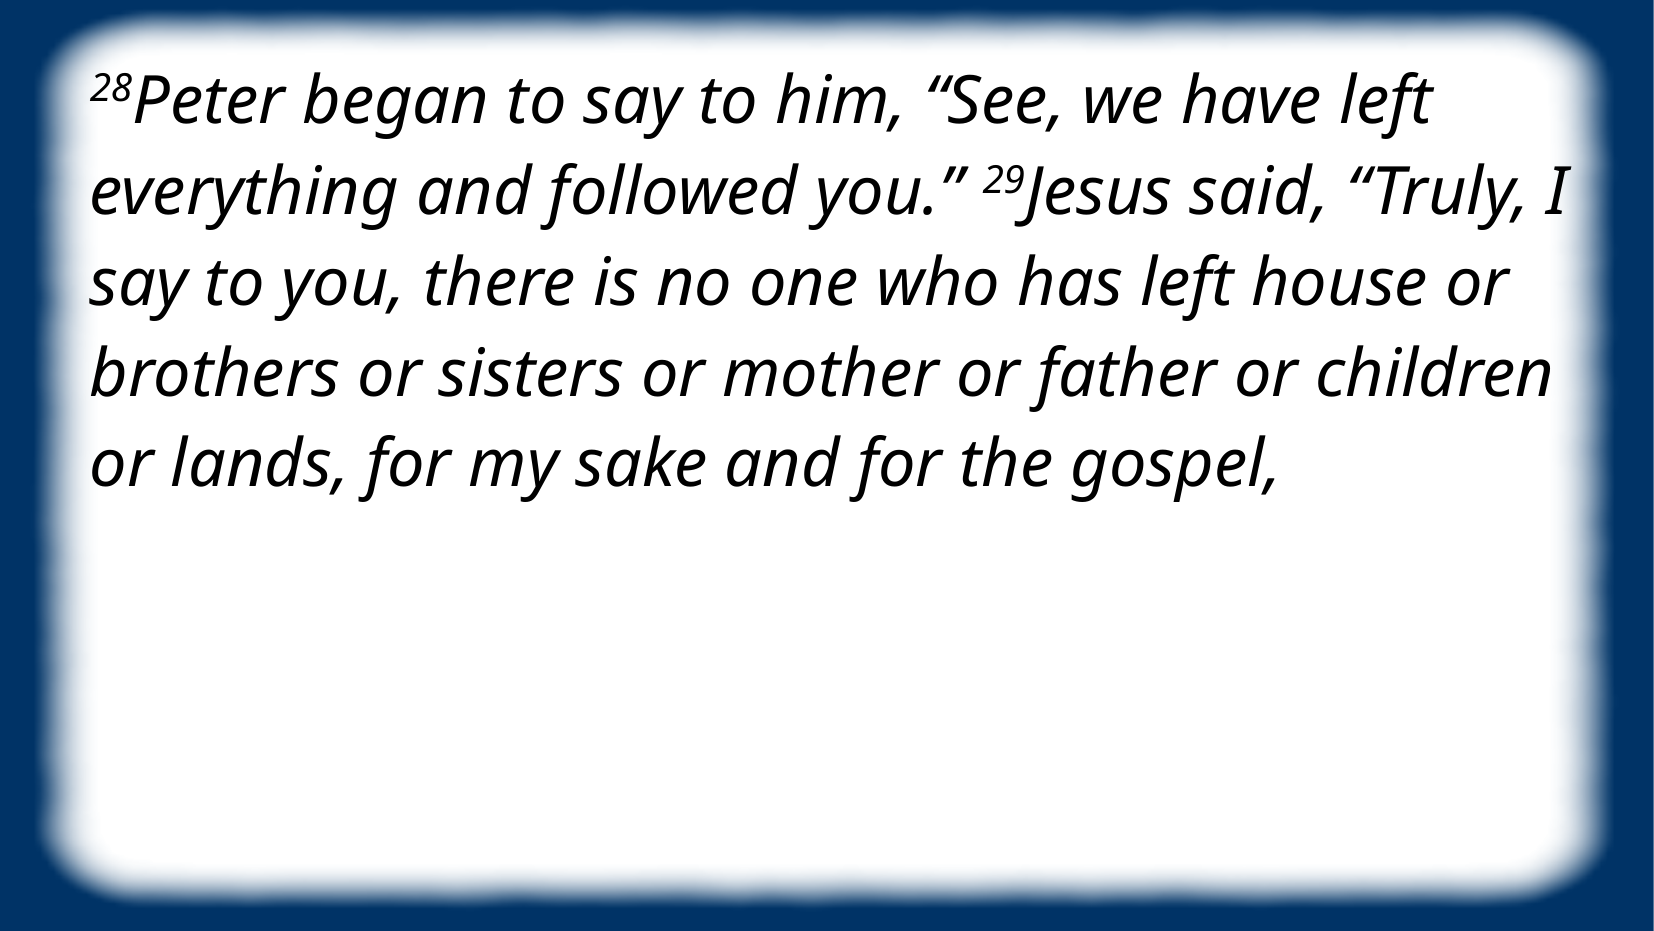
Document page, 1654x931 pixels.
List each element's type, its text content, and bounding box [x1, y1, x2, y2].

picture [0, 0, 1654, 931]
text_box 28Peter began to say to him, “See, we have left everything and followed you.” 29Jesus said, “Truly, I say to you, there is no one who has left house or brothers or sisters or mother or father or children or lands, for my sake and for the gospel, [75, 45, 1591, 504]
